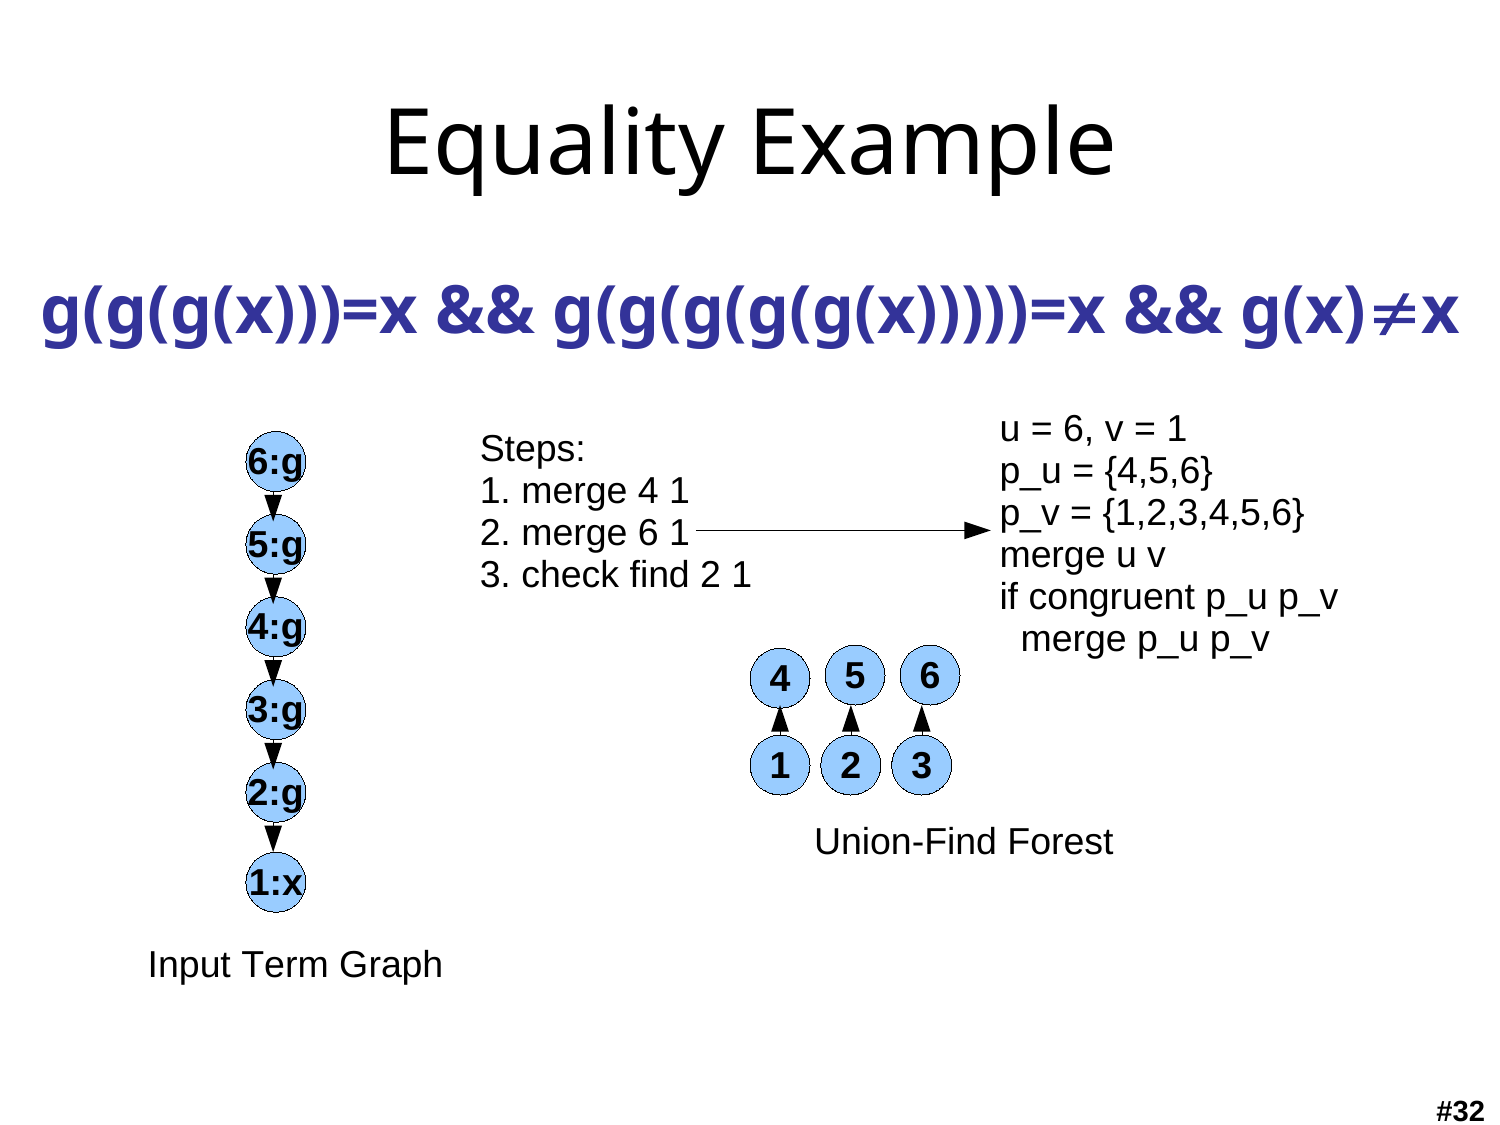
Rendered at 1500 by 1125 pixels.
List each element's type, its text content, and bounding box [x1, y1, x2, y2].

text_box 3 [891, 735, 952, 796]
text_box Input Term Graph [132, 935, 459, 993]
text_box 4:g [245, 596, 306, 657]
text_box 3:g [245, 679, 306, 740]
text_box Steps: 1. merge 4 1 2. merge 6 1 3. check find 2 1 [465, 420, 795, 604]
title Equality Example [24, 45, 1476, 233]
text_box 1:x [245, 852, 306, 913]
text_box 1 [750, 735, 811, 796]
text_box 2 [820, 735, 881, 796]
text_box 4 [750, 648, 811, 709]
text_box 5 [825, 645, 886, 706]
text_box Union-Find Forest [799, 813, 1129, 871]
text_box 5:g [245, 514, 306, 575]
text_box 6 [900, 645, 961, 706]
text_box 2:g [245, 762, 306, 823]
text_box 6:g [245, 431, 306, 492]
list g(g(g(x)))=x && g(g(g(g(g(x)))))=x && g(x)x [24, 262, 1476, 1101]
text_box u = 6, v = 1 p_u = {4,5,6} p_v = {1,2,3,4,5,6} merge u v if congruent p_u p_v merge p_u p_v [984, 400, 1354, 668]
